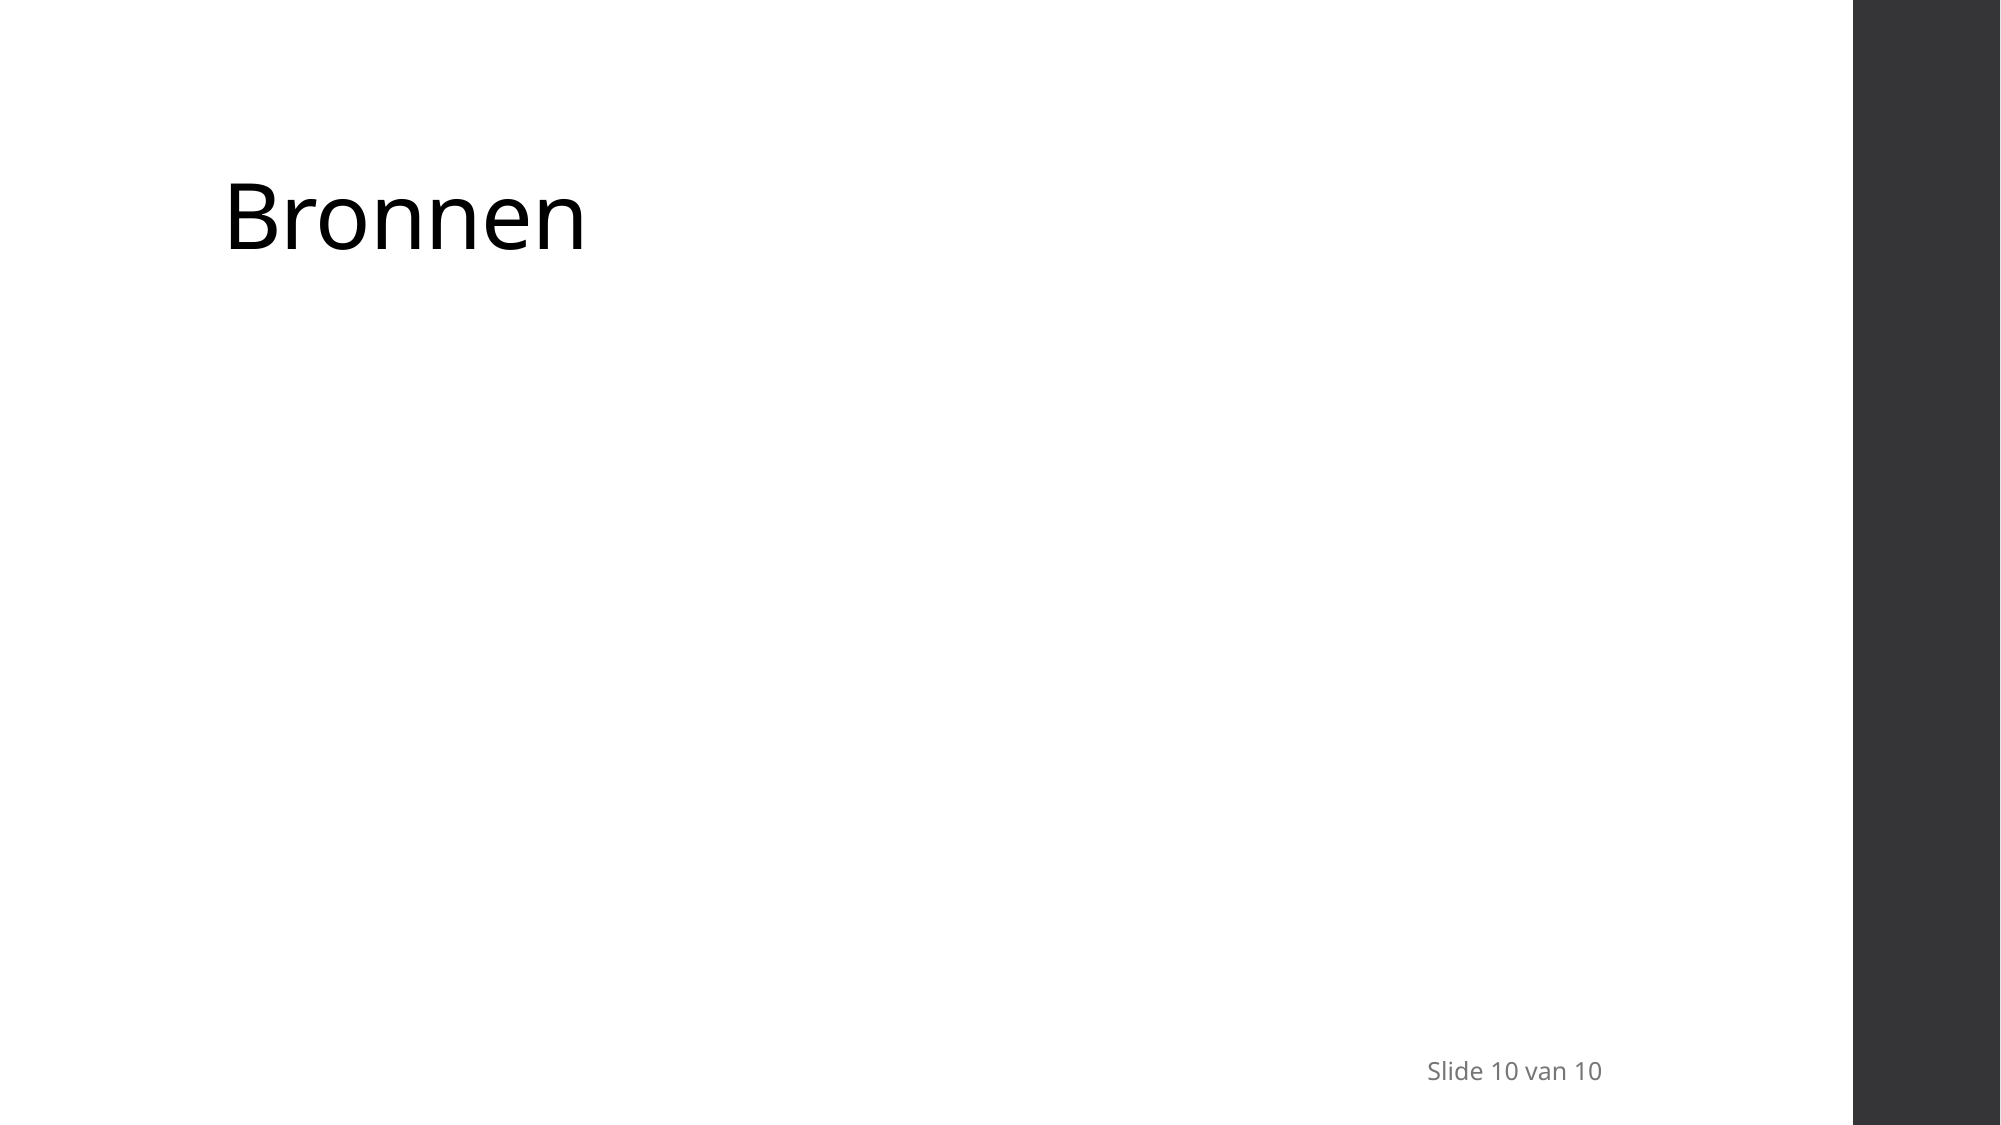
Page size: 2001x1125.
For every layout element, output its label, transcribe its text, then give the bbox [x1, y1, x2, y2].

title Bronnen [206, 60, 1797, 278]
text_box Slide van 10 [1412, 1042, 1863, 1103]
